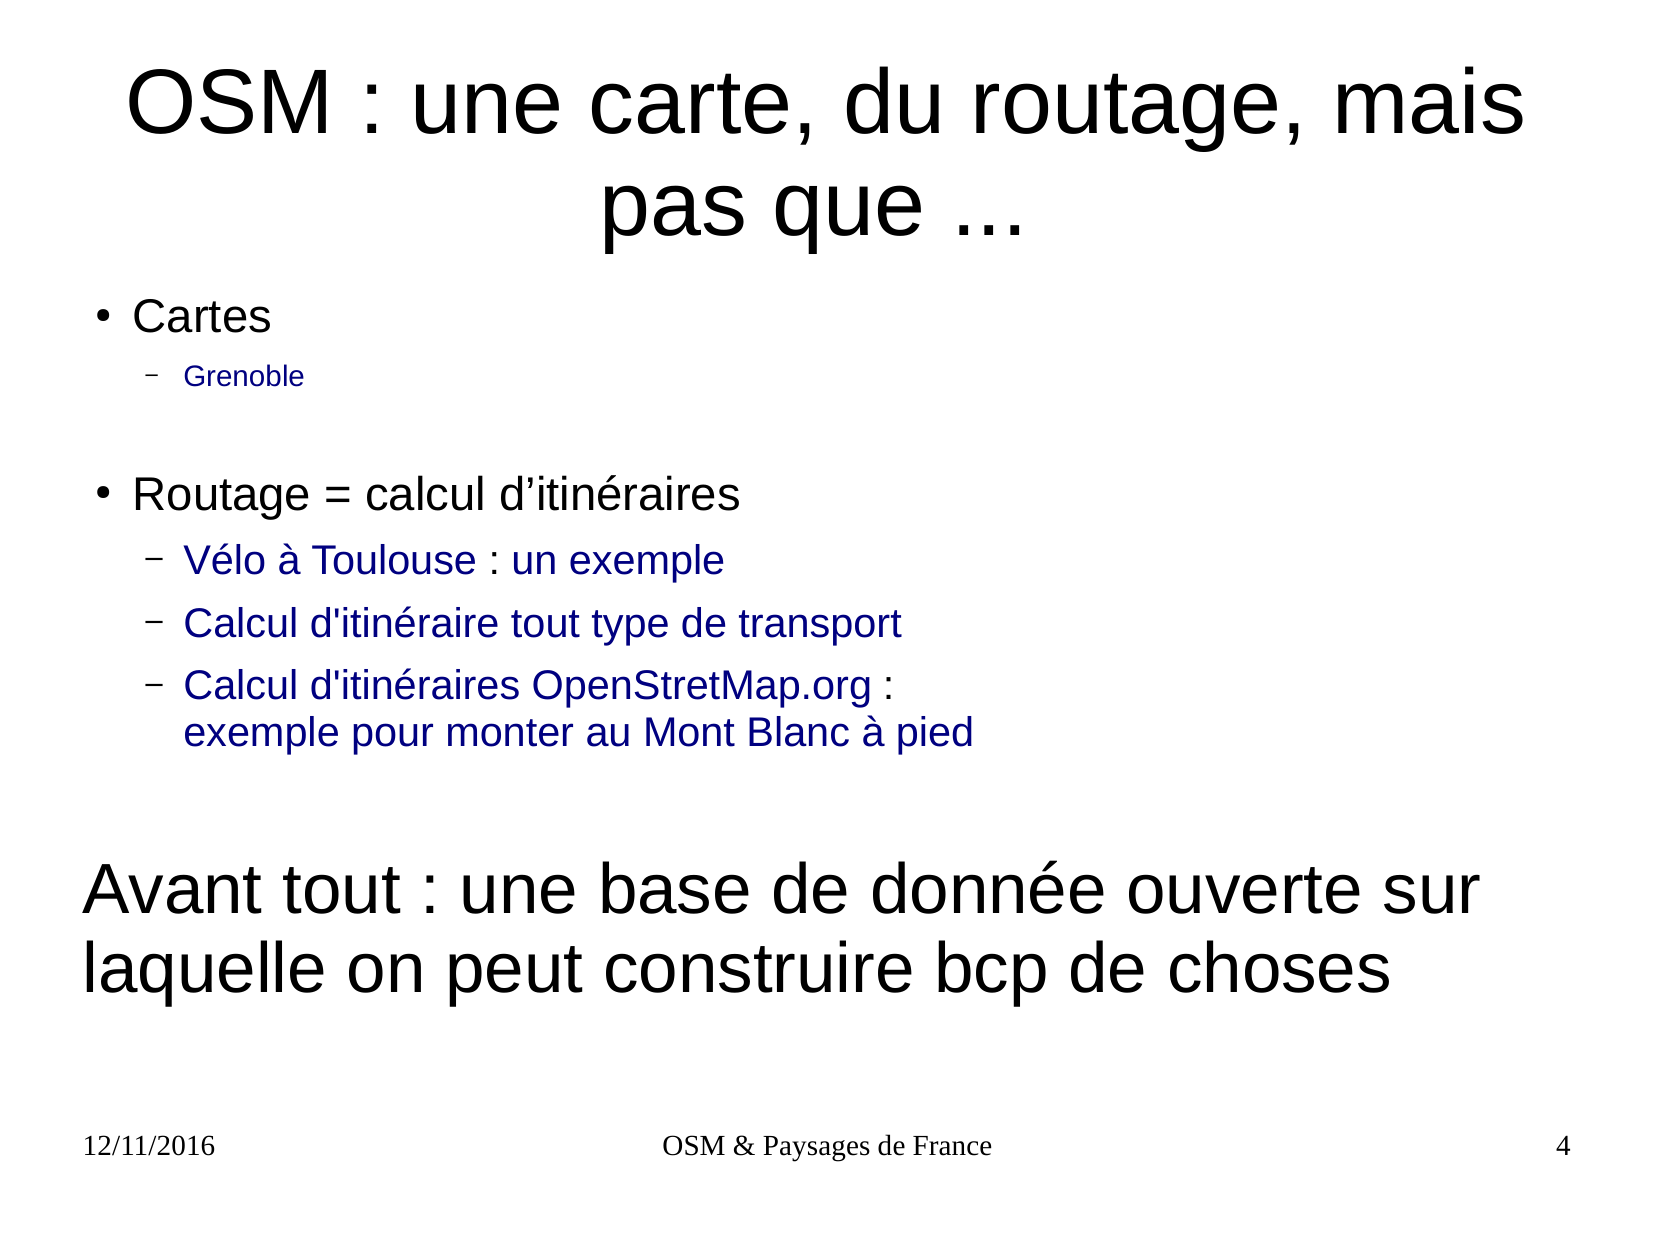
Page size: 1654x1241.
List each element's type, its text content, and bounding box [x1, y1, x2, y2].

list Cartes Grenoble Routage = calcul d’itinéraires Vélo à Toulouse : un exemple Calcul d'itinéraire tout type de transport Calcul d'itinéraires OpenStretMap.org : exemple pour monter au Mont Blanc à pied Avant tout : une base de donnée ouverte sur laquelle on peut construire bcp de choses [82, 290, 1571, 1010]
title OSM : une carte, du routage, mais pas que ... [82, 49, 1571, 257]
